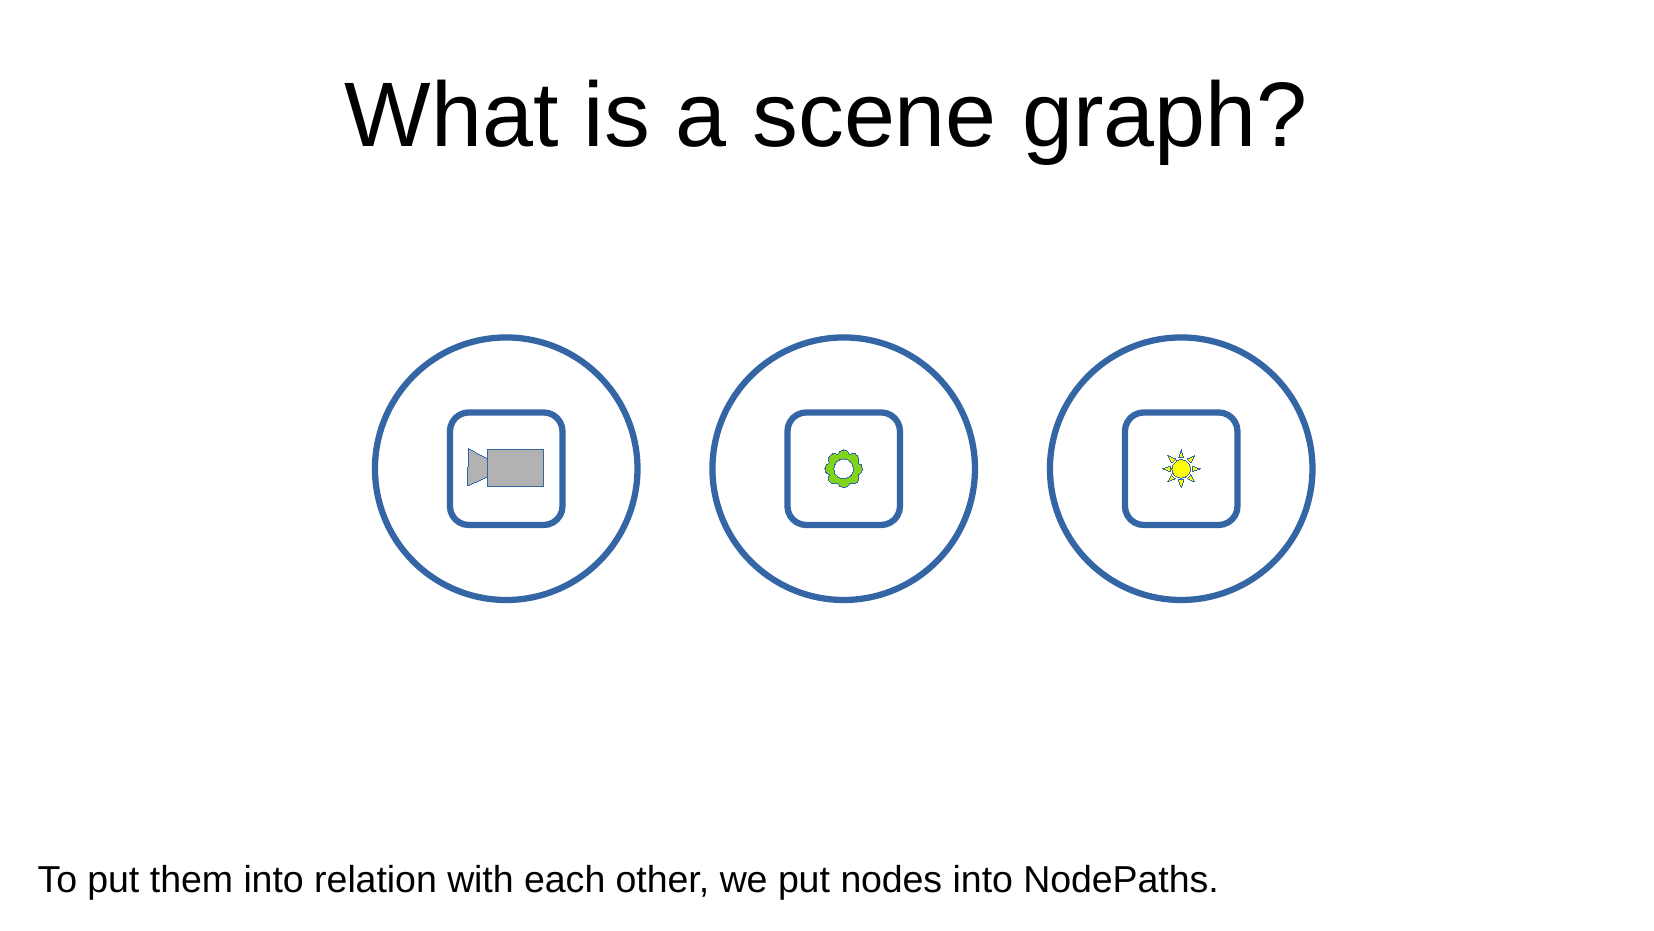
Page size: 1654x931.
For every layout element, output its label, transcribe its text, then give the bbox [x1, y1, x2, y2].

text_box [374, 337, 638, 601]
text_box [1049, 337, 1313, 601]
title What is a scene graph? [82, 37, 1571, 193]
text_box [712, 337, 976, 601]
text_box To put them into relation with each other, we put nodes into NodePaths. [37, 750, 1613, 901]
